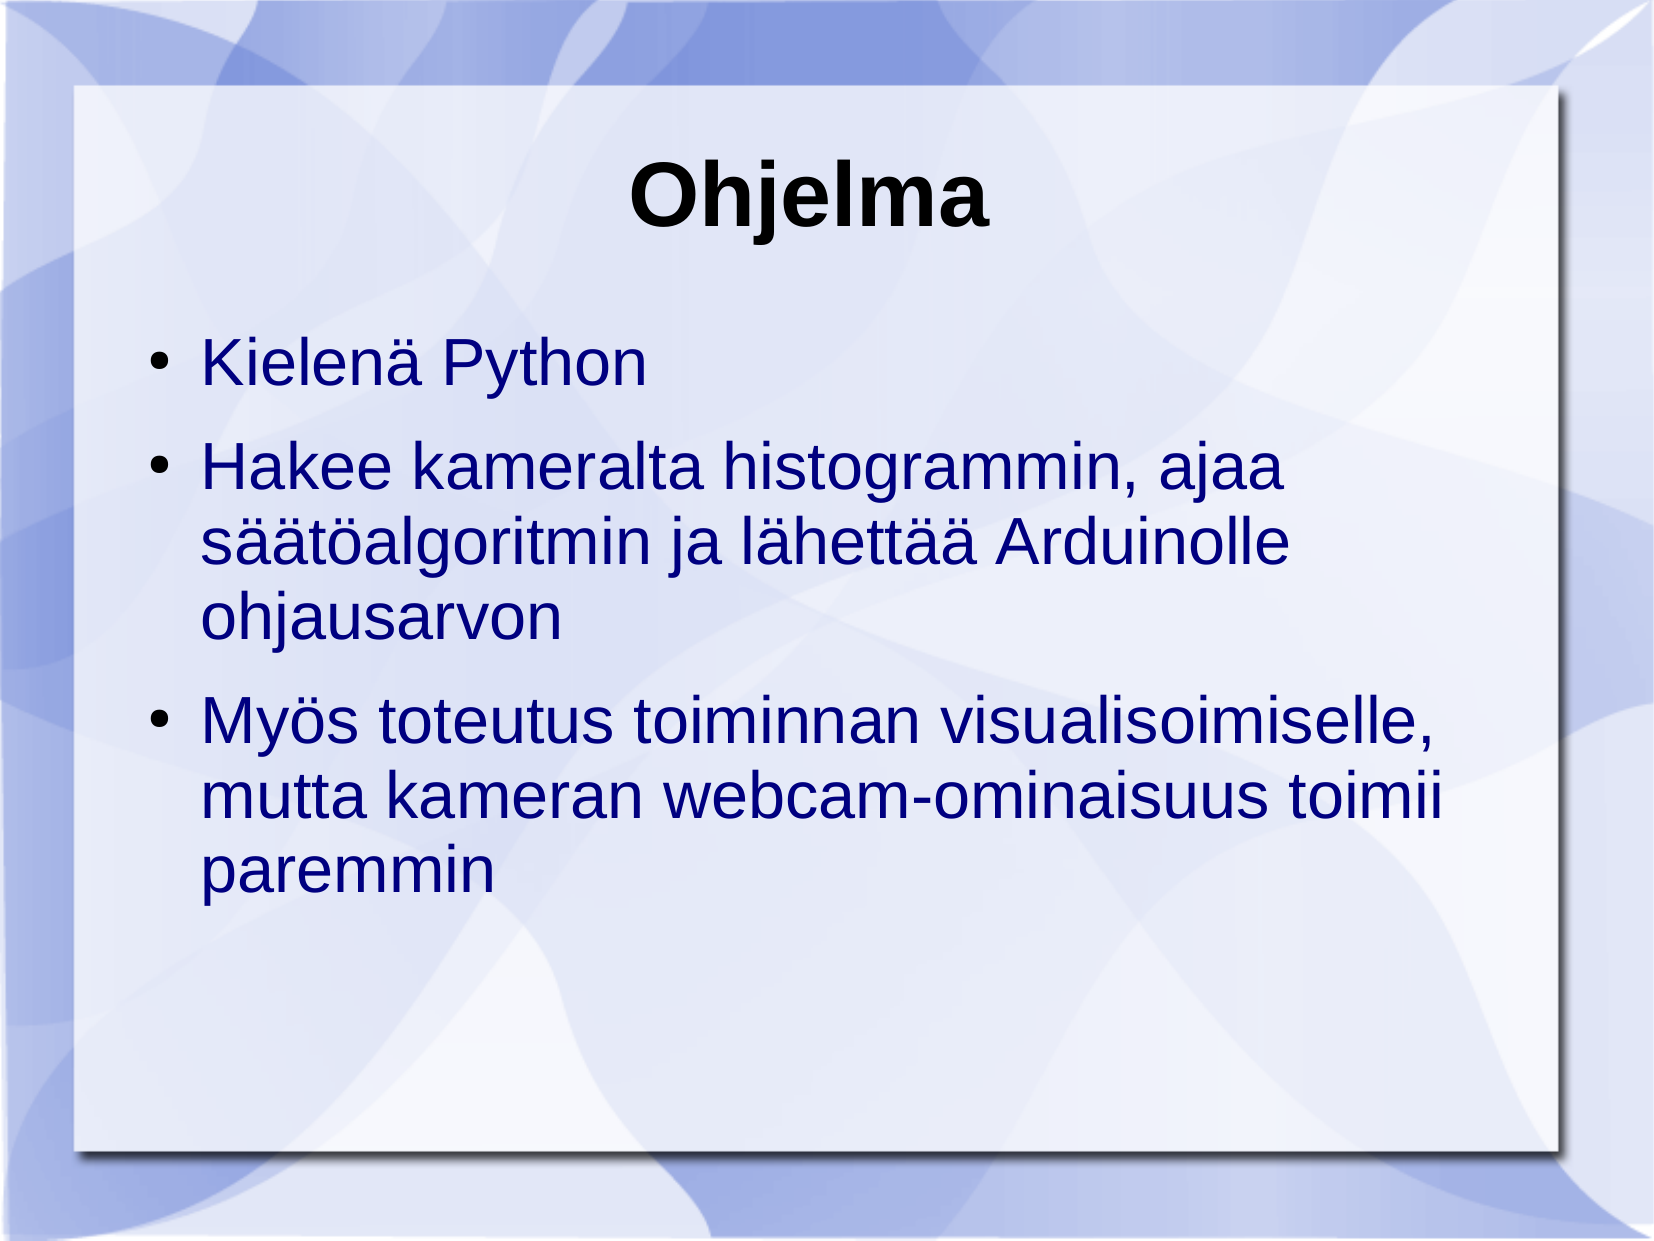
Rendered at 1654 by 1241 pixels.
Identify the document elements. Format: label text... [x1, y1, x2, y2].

title Ohjelma [82, 90, 1536, 298]
list Kielenä Python Hakee kameralta histogrammin, ajaa säätöalgoritmin ja lähettää Arduinolle ohjausarvon Myös toteutus toiminnan visualisoimiselle, mutta kameran webcam-ominaisuus toimii paremmin [129, 324, 1489, 975]
picture [0, 0, 1654, 1241]
